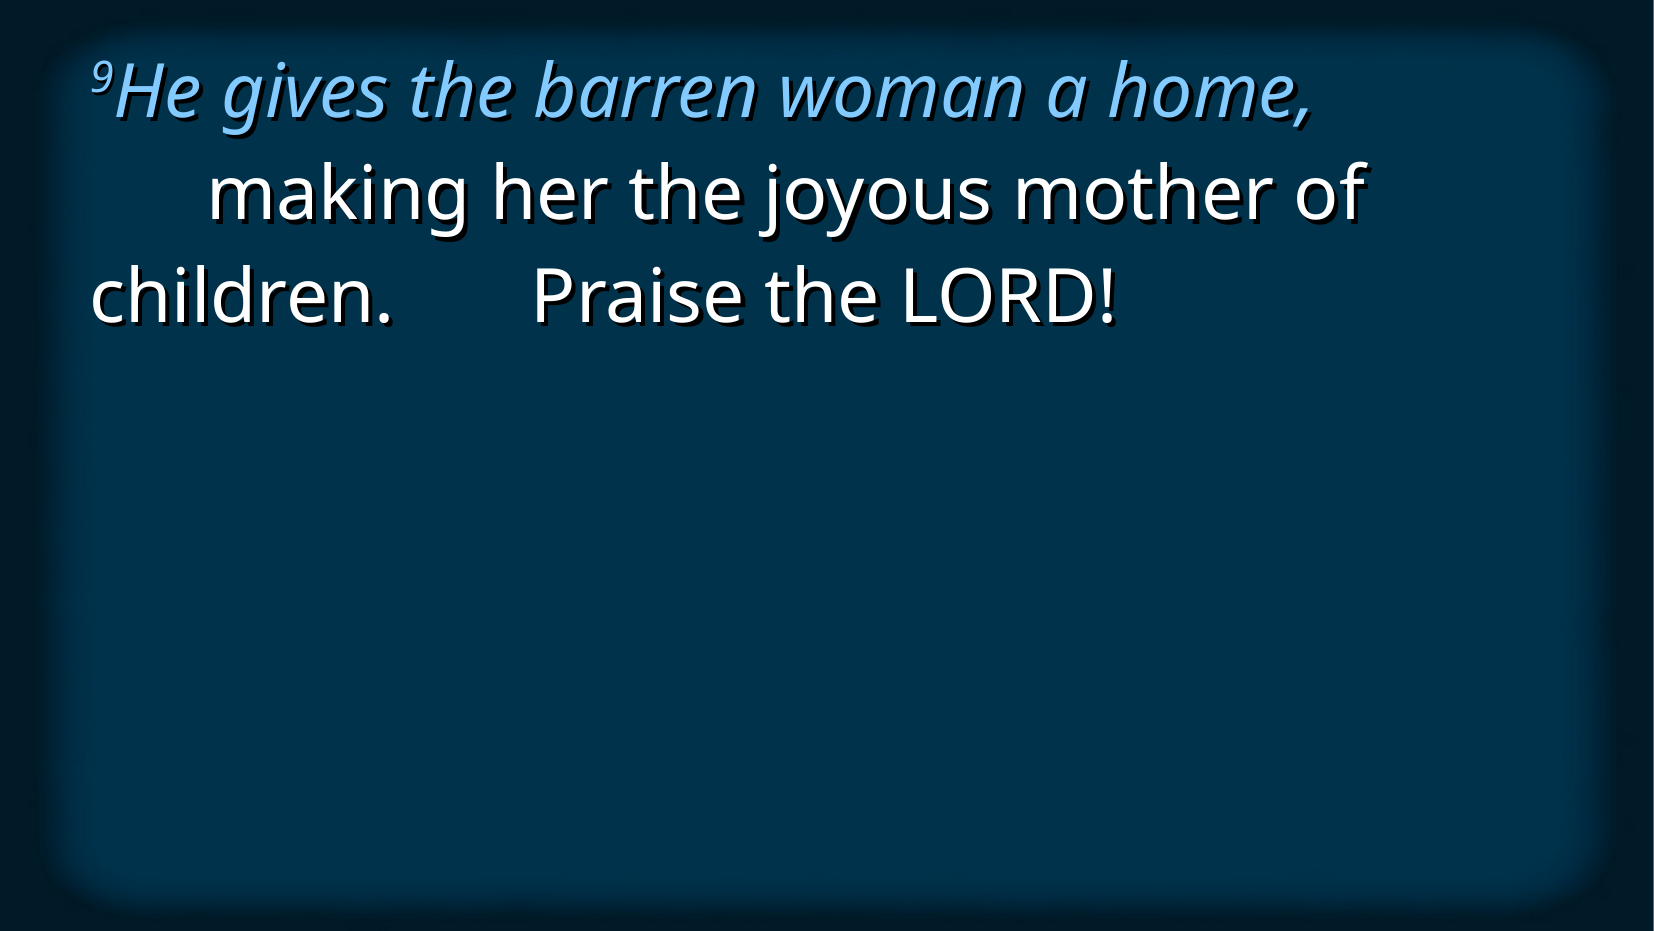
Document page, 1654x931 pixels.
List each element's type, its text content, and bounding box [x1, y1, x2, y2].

picture [0, 0, 1654, 931]
text_box 9He gives the barren woman a home, making her the joyous mother of children. Praise the LORD! [75, 30, 1621, 345]
